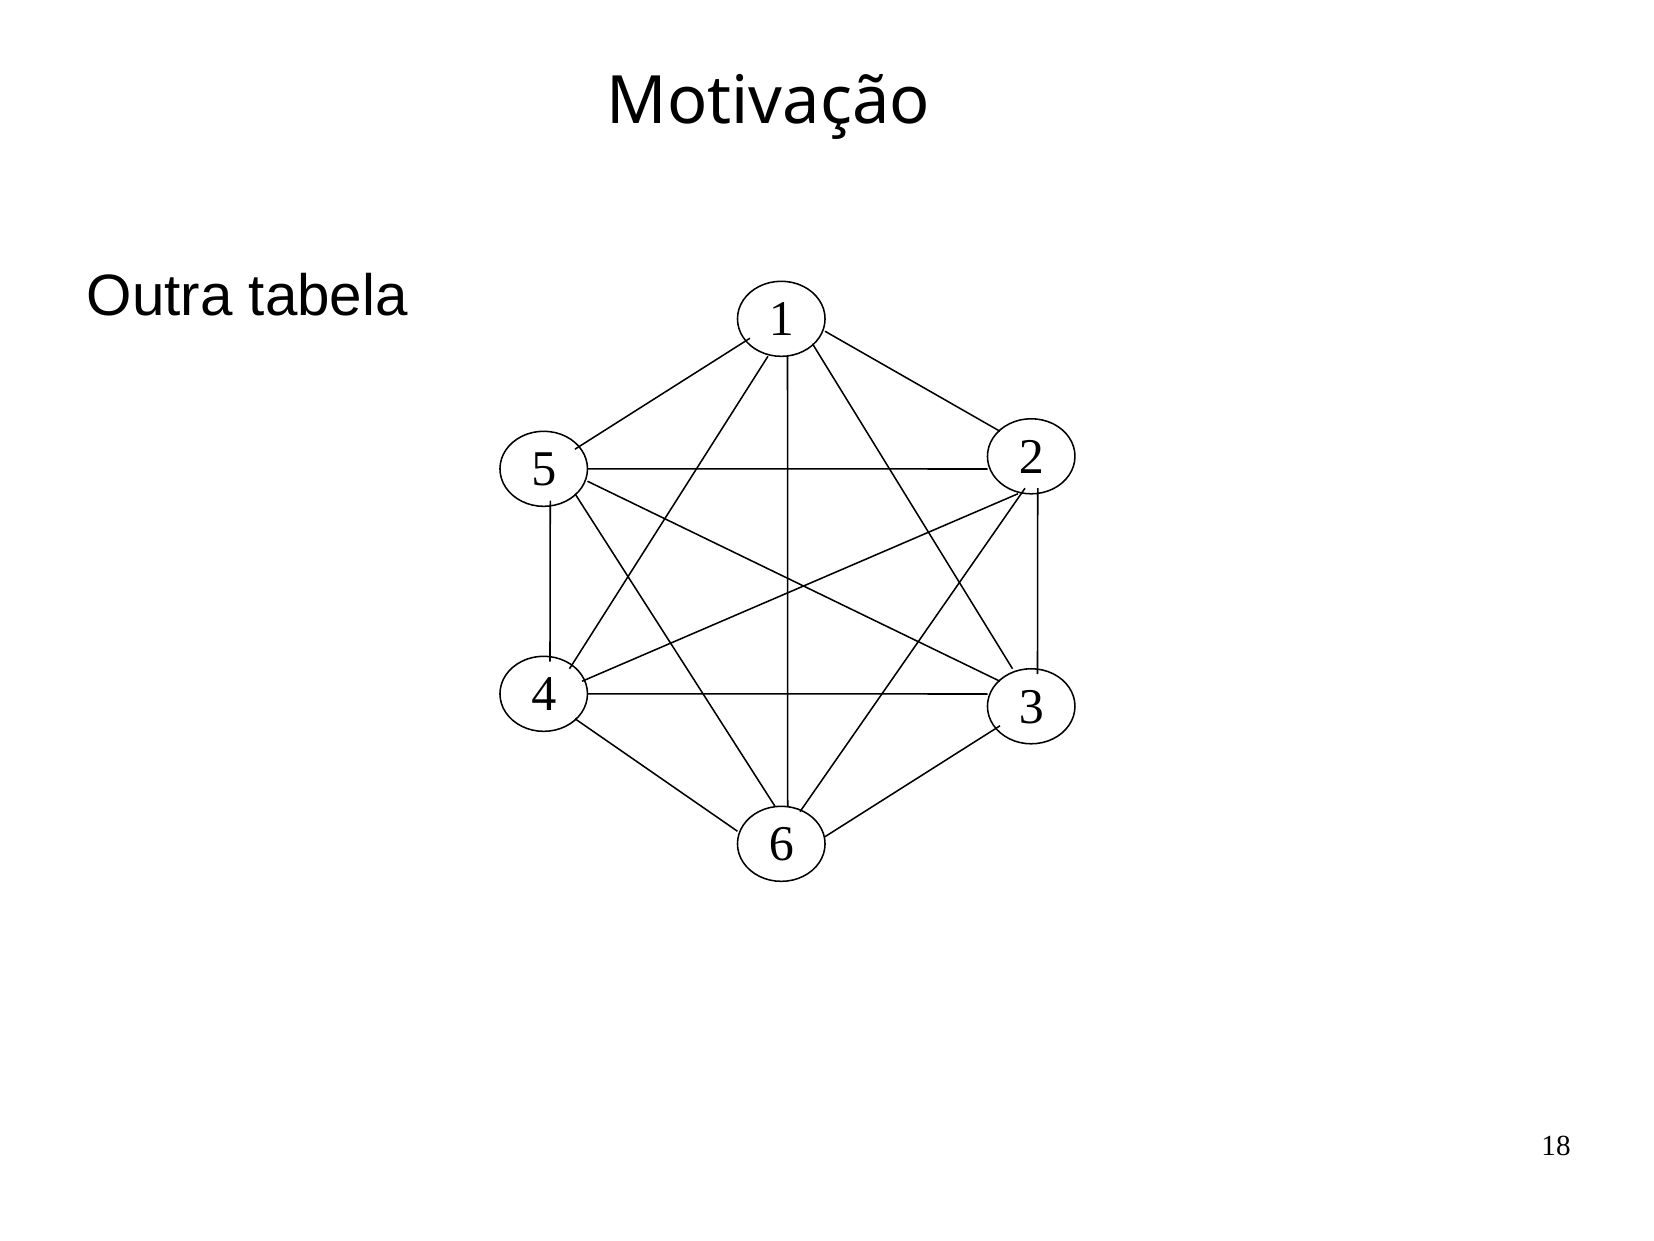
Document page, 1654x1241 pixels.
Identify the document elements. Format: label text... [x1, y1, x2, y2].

text_box Outra tabela [72, 254, 424, 336]
text_box 4 [499, 656, 588, 732]
text_box 3 [987, 668, 1075, 744]
text_box 5 [499, 431, 588, 507]
text_box 2 [987, 418, 1075, 494]
text_box 1 [737, 281, 826, 357]
text_box Motivação [237, 45, 1300, 150]
text_box 6 [737, 806, 826, 882]
